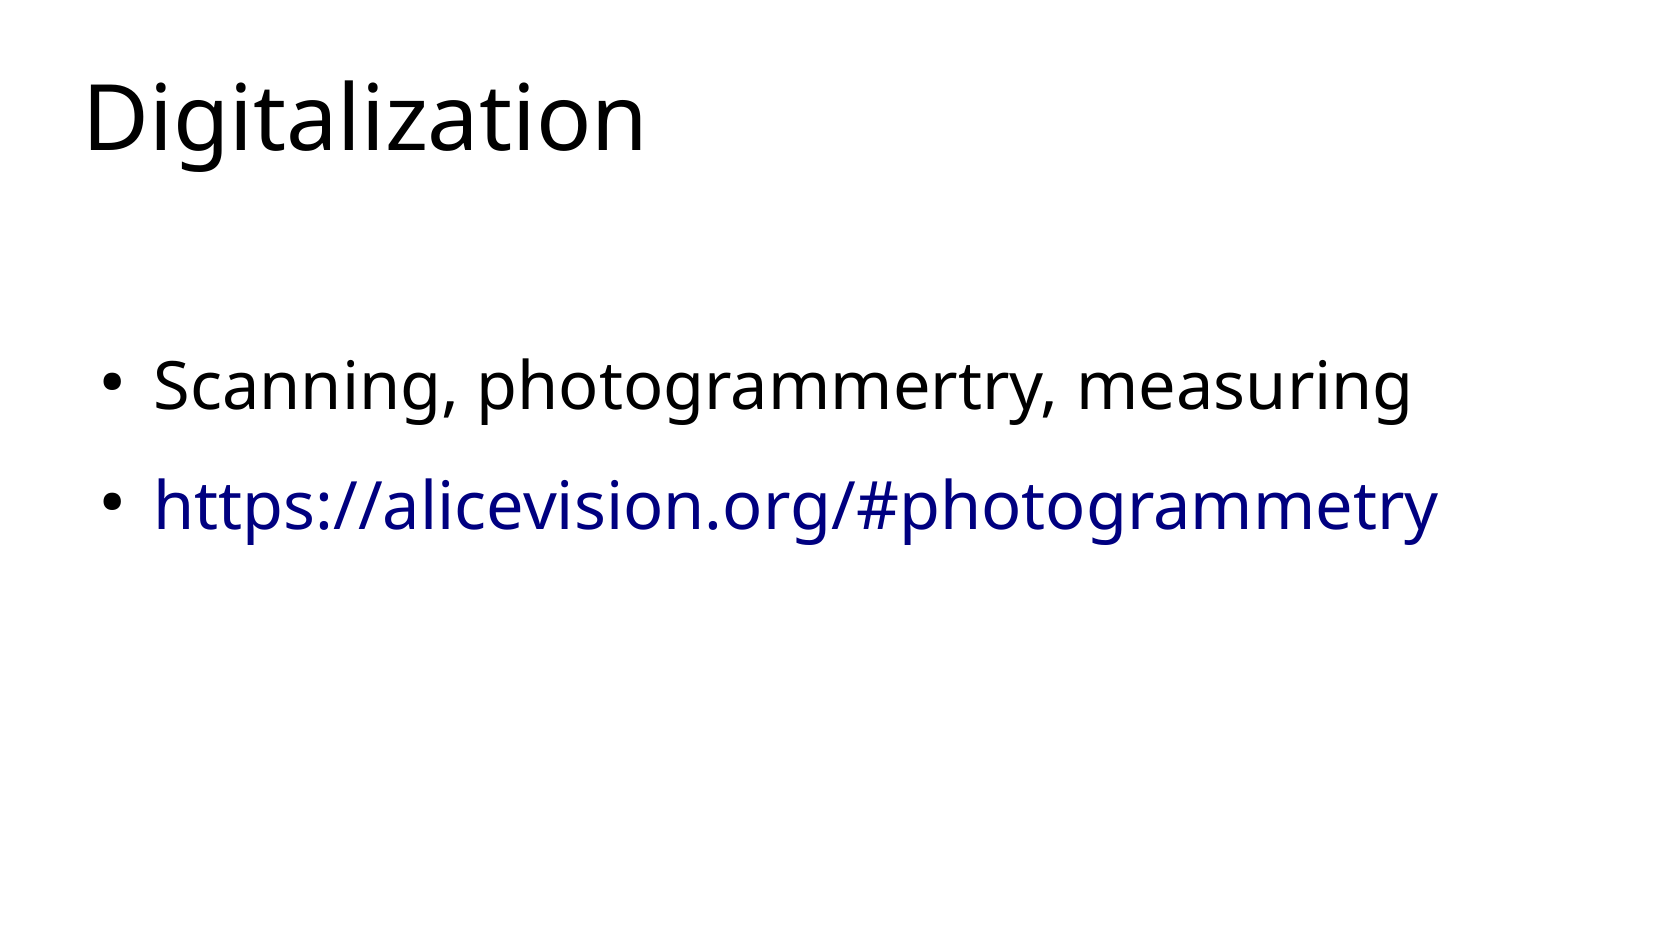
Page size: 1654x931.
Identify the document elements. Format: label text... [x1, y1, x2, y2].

title Digitalization [82, 37, 1571, 193]
list Scanning, photogrammertry, measuring https://alicevision.org/#photogrammetry [82, 217, 1571, 758]
